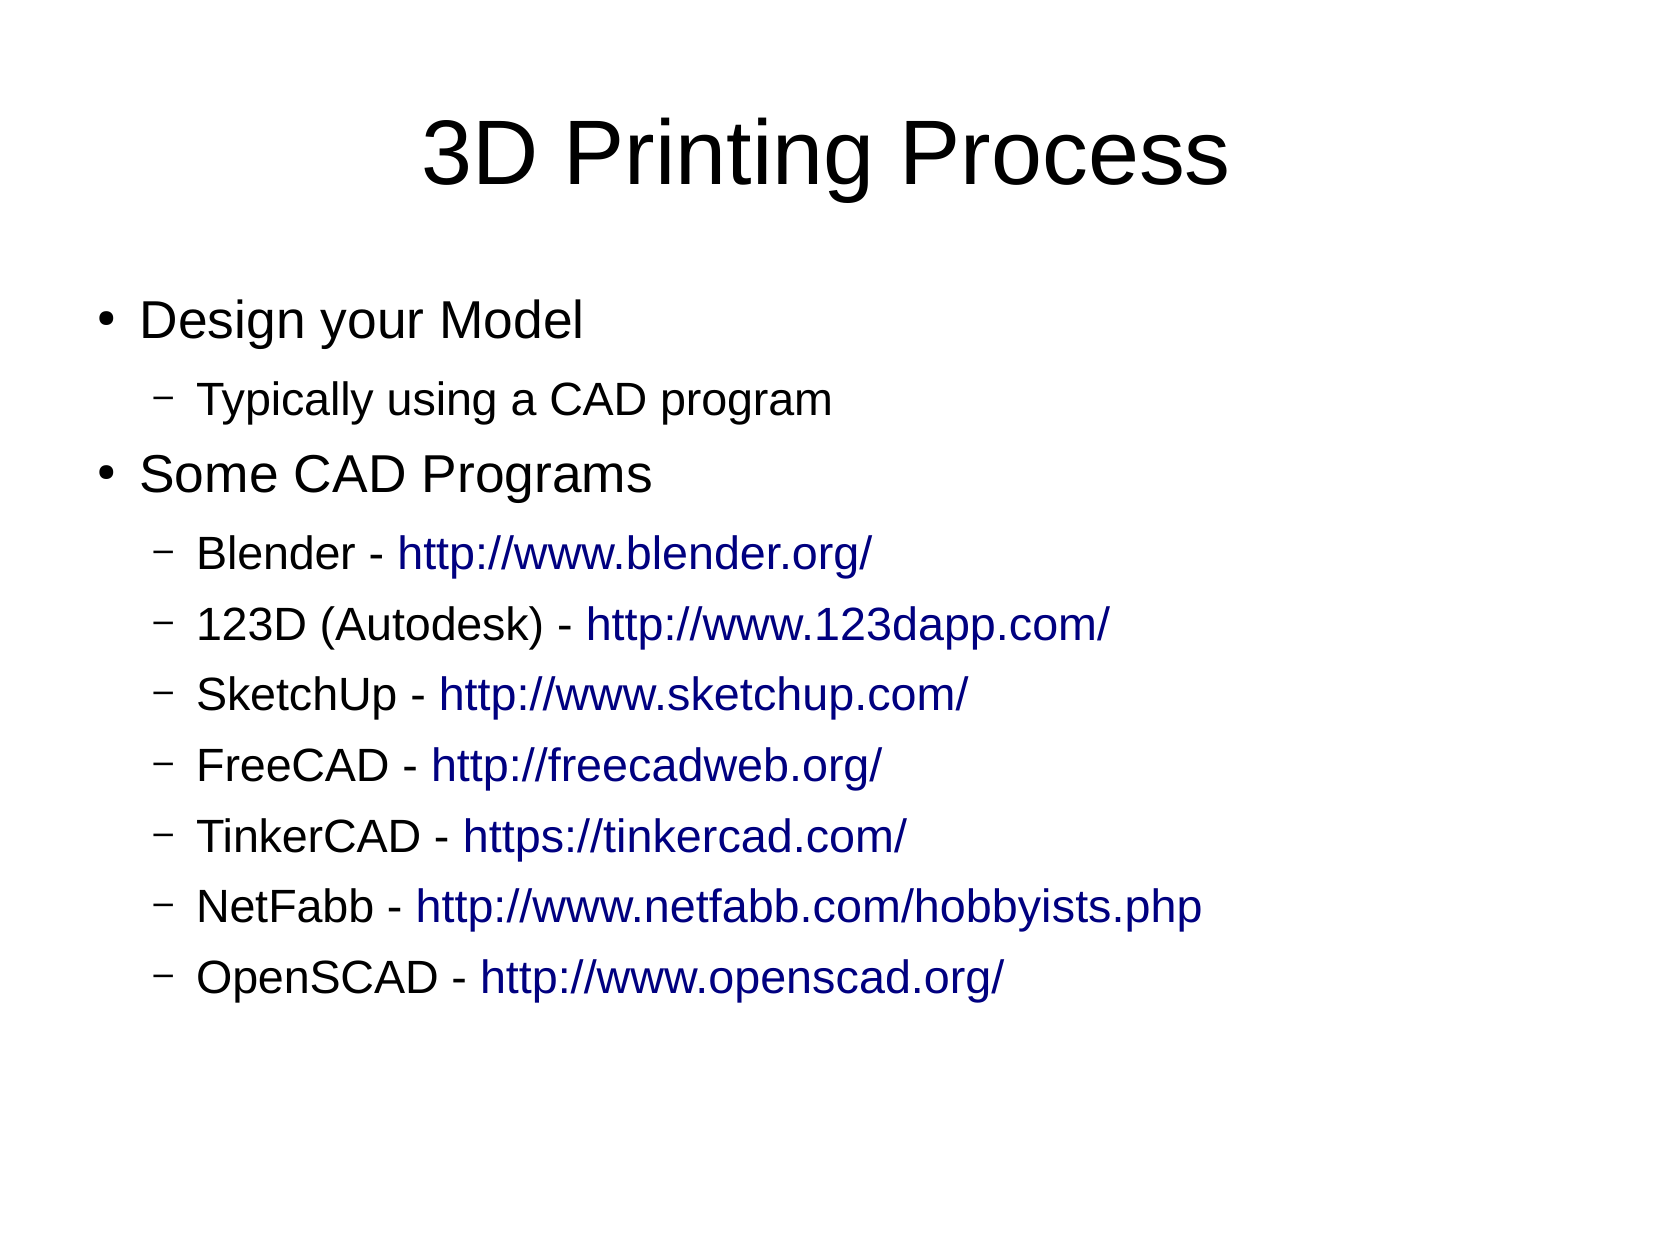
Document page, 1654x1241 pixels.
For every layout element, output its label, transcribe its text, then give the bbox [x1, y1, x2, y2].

list Design your Model Typically using a CAD program Some CAD Programs Blender - http://www.blender.org/ 123D (Autodesk) - http://www.123dapp.com/ SketchUp - http://www.sketchup.com/ FreeCAD - http://freecadweb.org/ TinkerCAD - https://tinkercad.com/ NetFabb - http://www.netfabb.com/hobbyists.php OpenSCAD - http://www.openscad.org/ [82, 290, 1571, 1010]
title 3D Printing Process [82, 49, 1571, 257]
